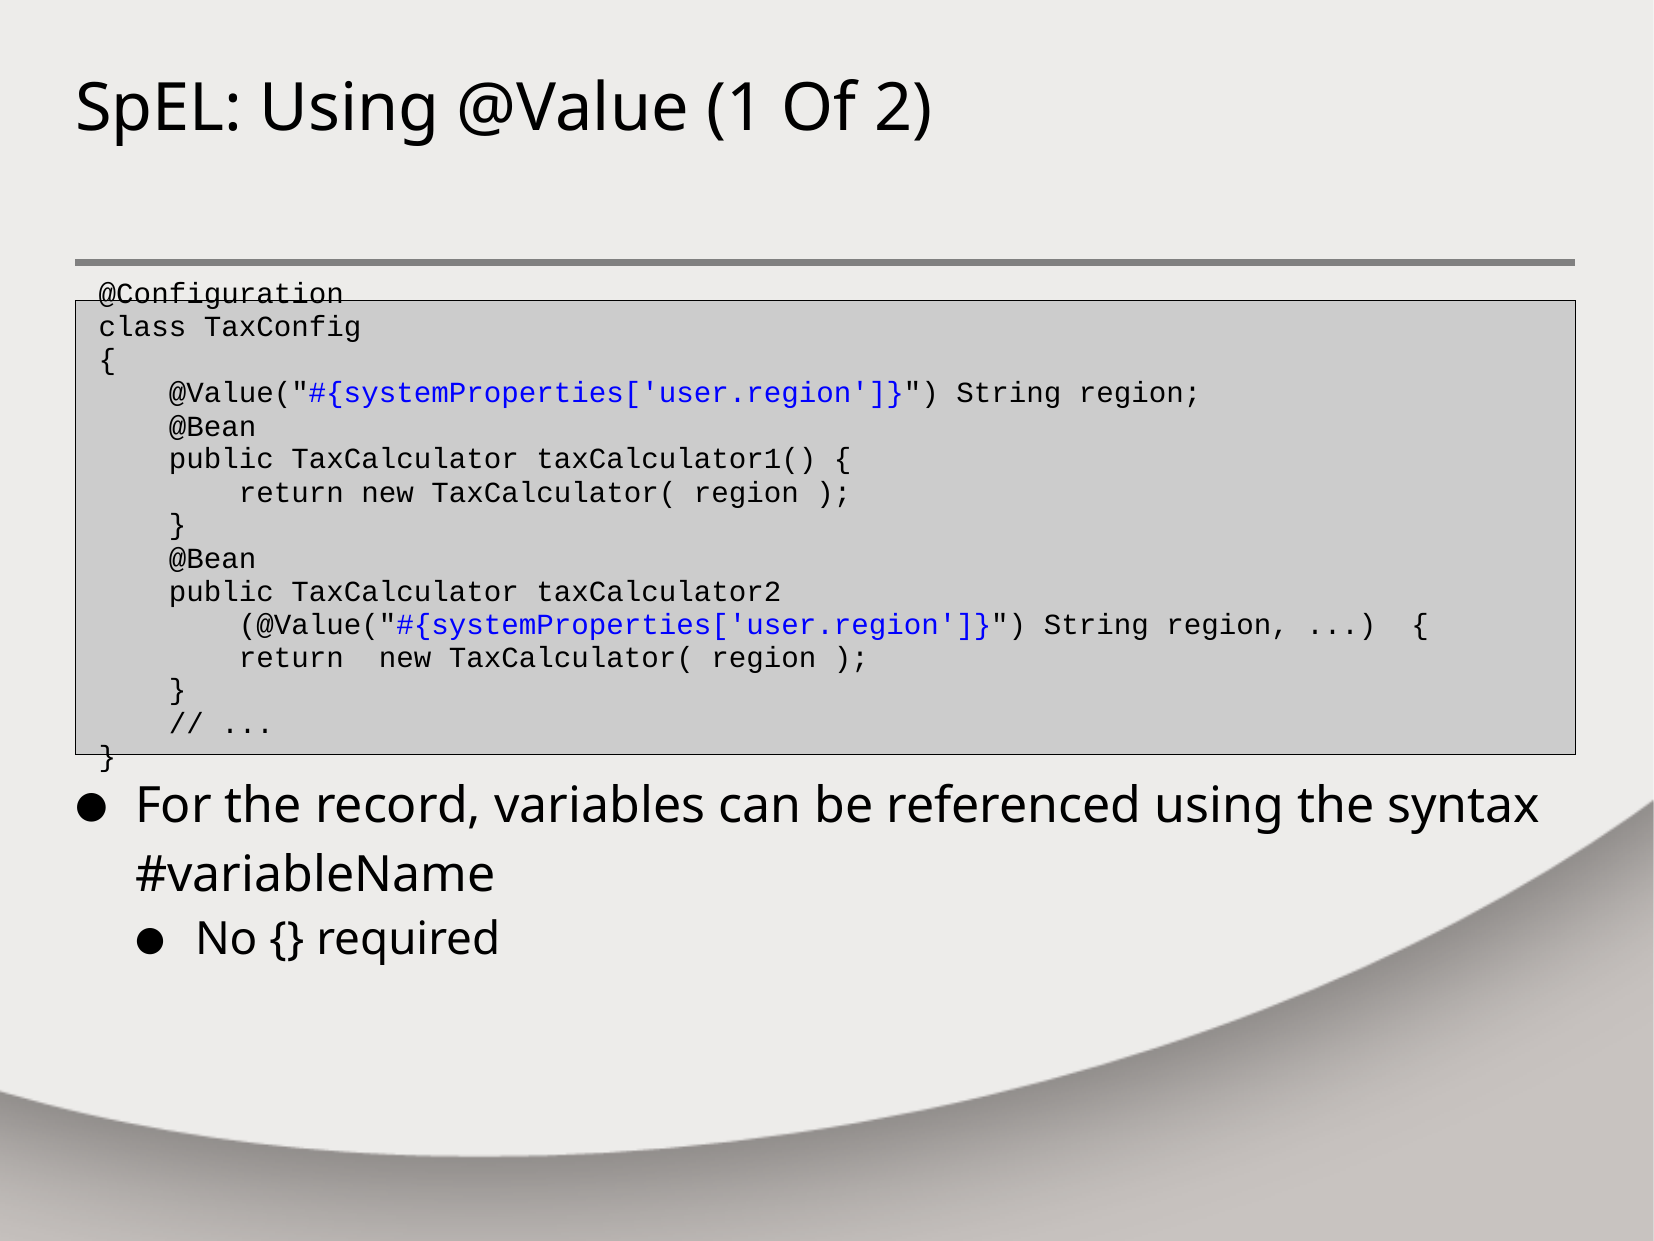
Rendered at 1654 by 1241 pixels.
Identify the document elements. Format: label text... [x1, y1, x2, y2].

list For the record, variables can be referenced using the syntax #variableName No {} required [75, 300, 1576, 1163]
picture [0, 0, 1654, 1241]
title SpEL: Using @Value (1 Of 2) [75, 75, 1576, 226]
